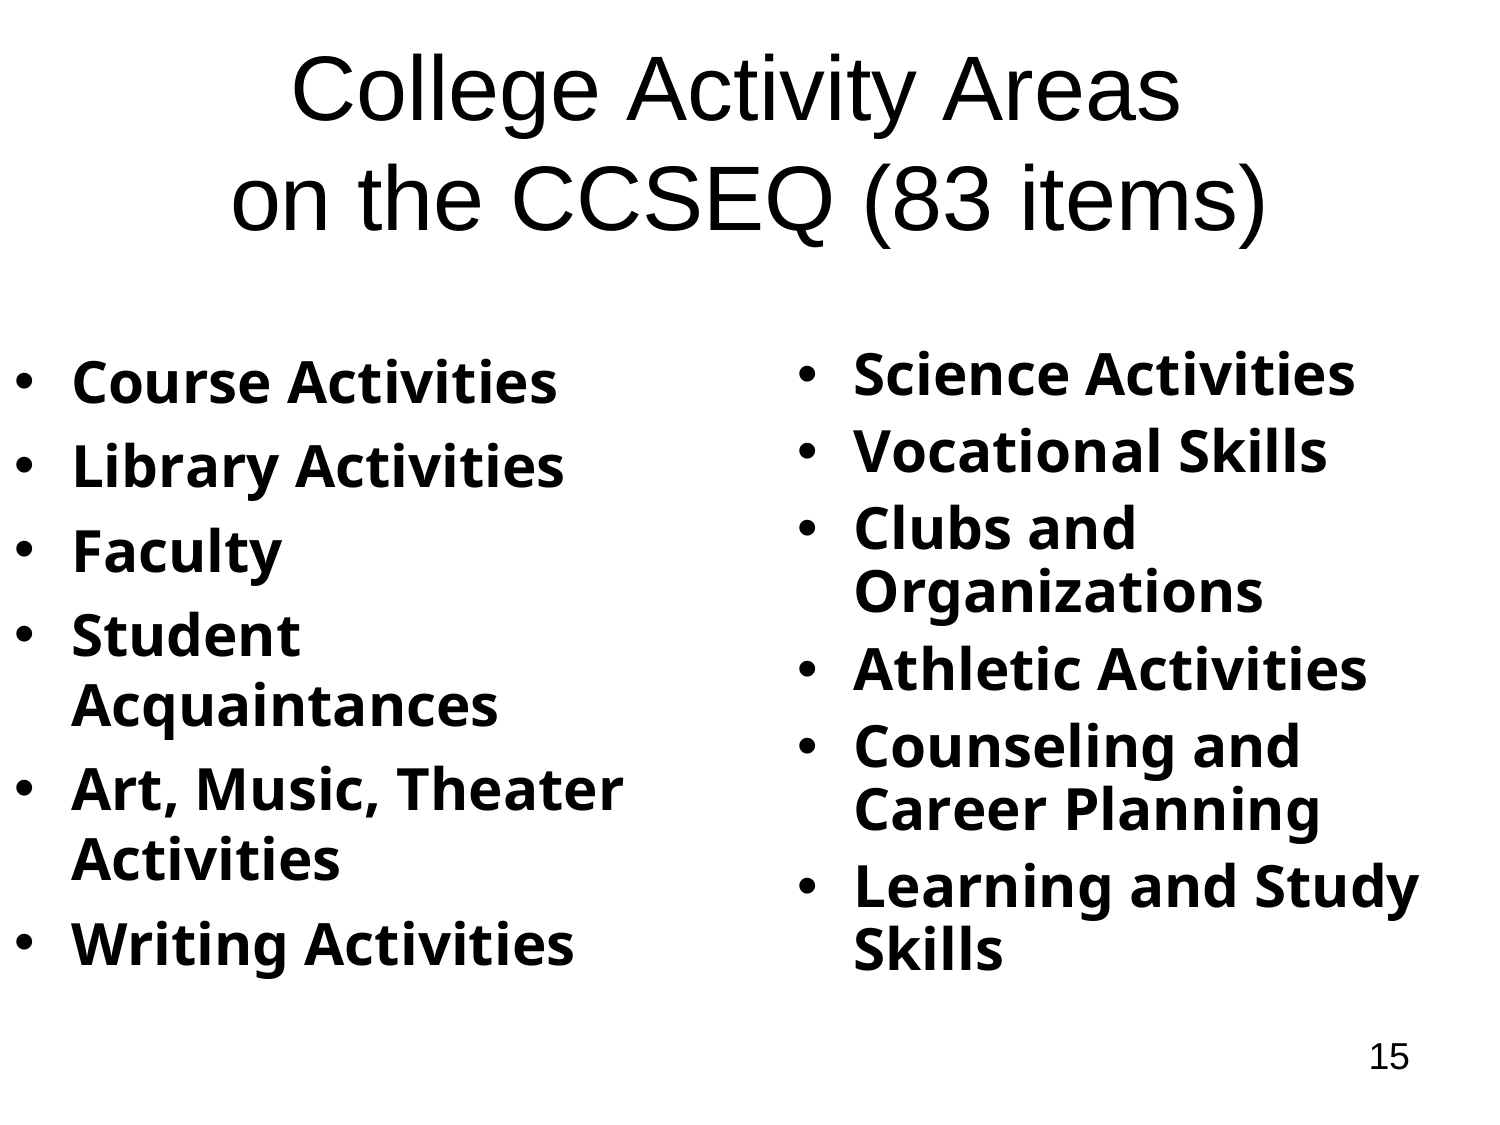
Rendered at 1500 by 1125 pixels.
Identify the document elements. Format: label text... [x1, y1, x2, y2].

list Science Activities Vocational Skills Clubs and Organizations Athletic Activities Counseling and Career Planning Learning and Study Skills [782, 337, 1500, 1016]
title College Activity Areas on the CCSEQ (83 items) [75, 45, 1426, 233]
list Course Activities Library Activities Faculty Student Acquaintances Art, Music, Theater Activities Writing Activities [0, 337, 718, 1016]
